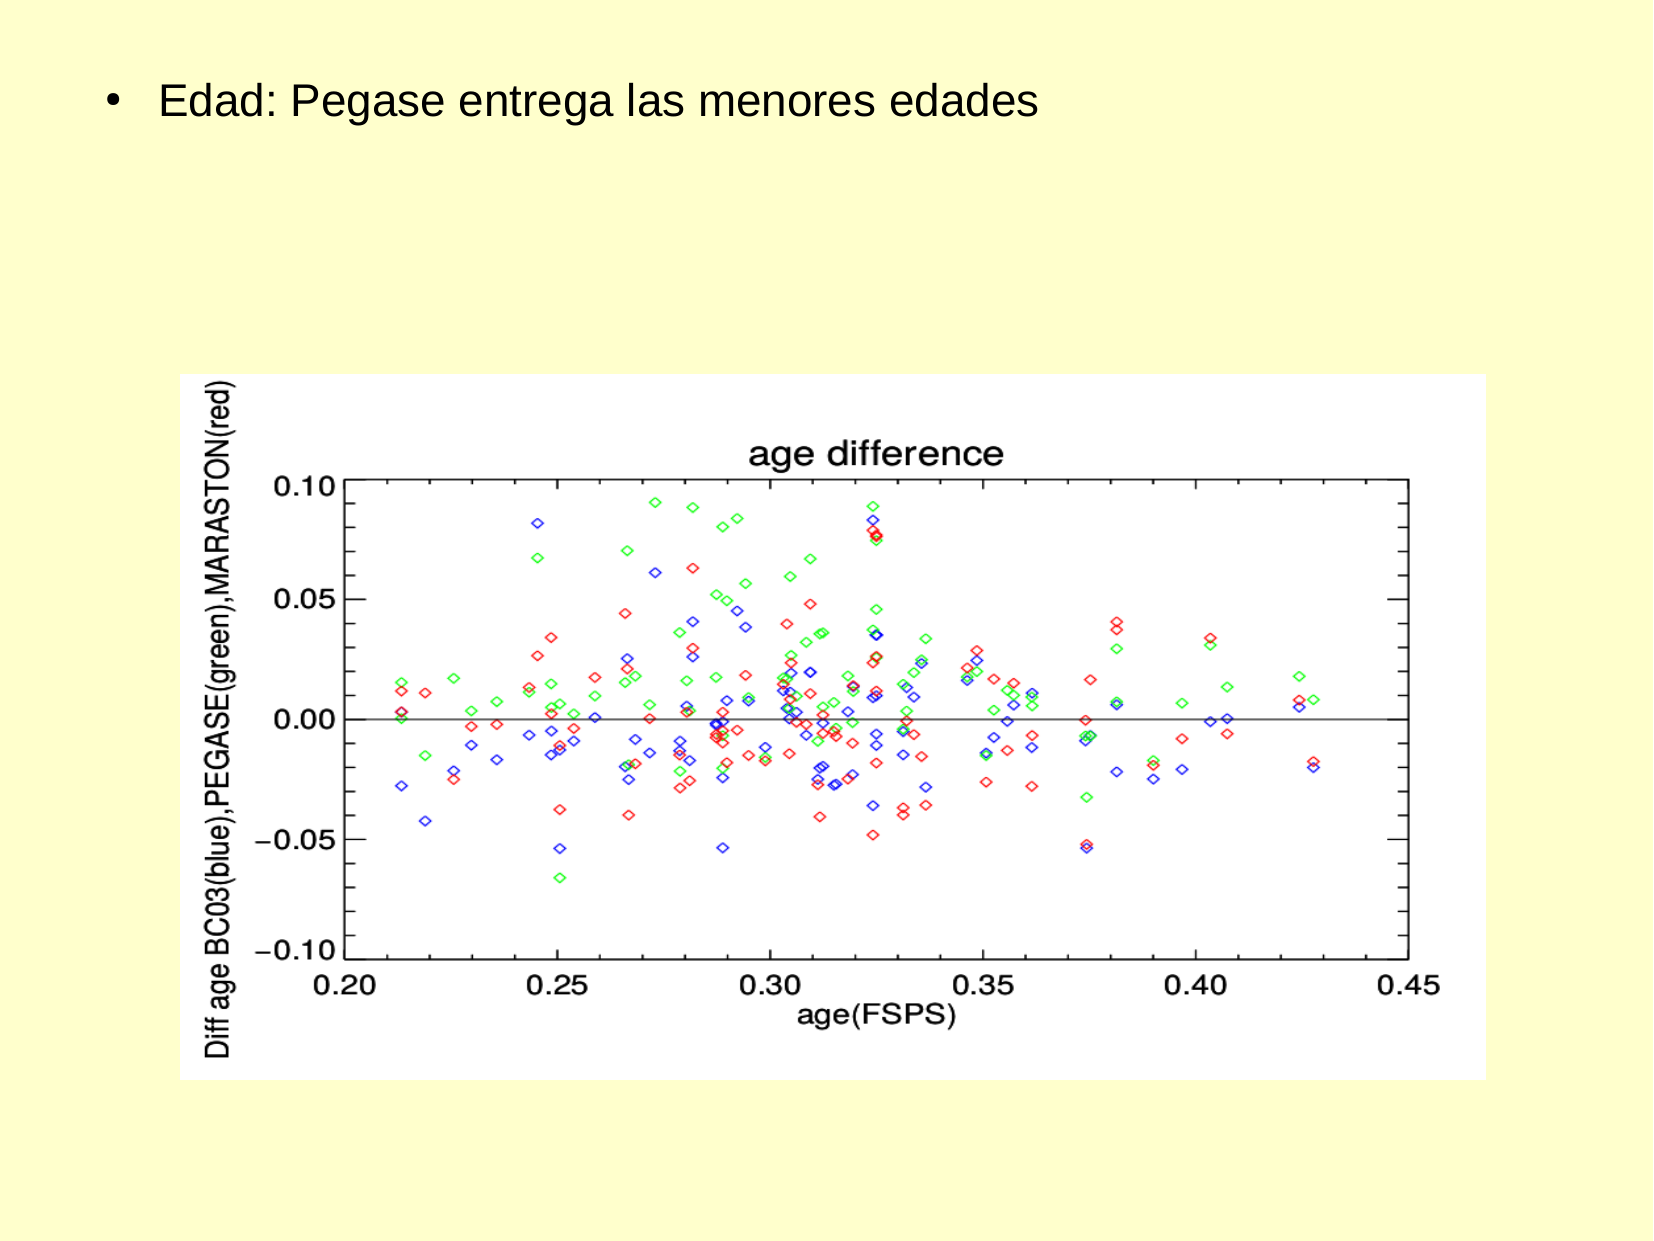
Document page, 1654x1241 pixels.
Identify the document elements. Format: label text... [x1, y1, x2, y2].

picture [180, 374, 1486, 1081]
list Edad: Pegase entrega las menores edades [87, 75, 1576, 1081]
